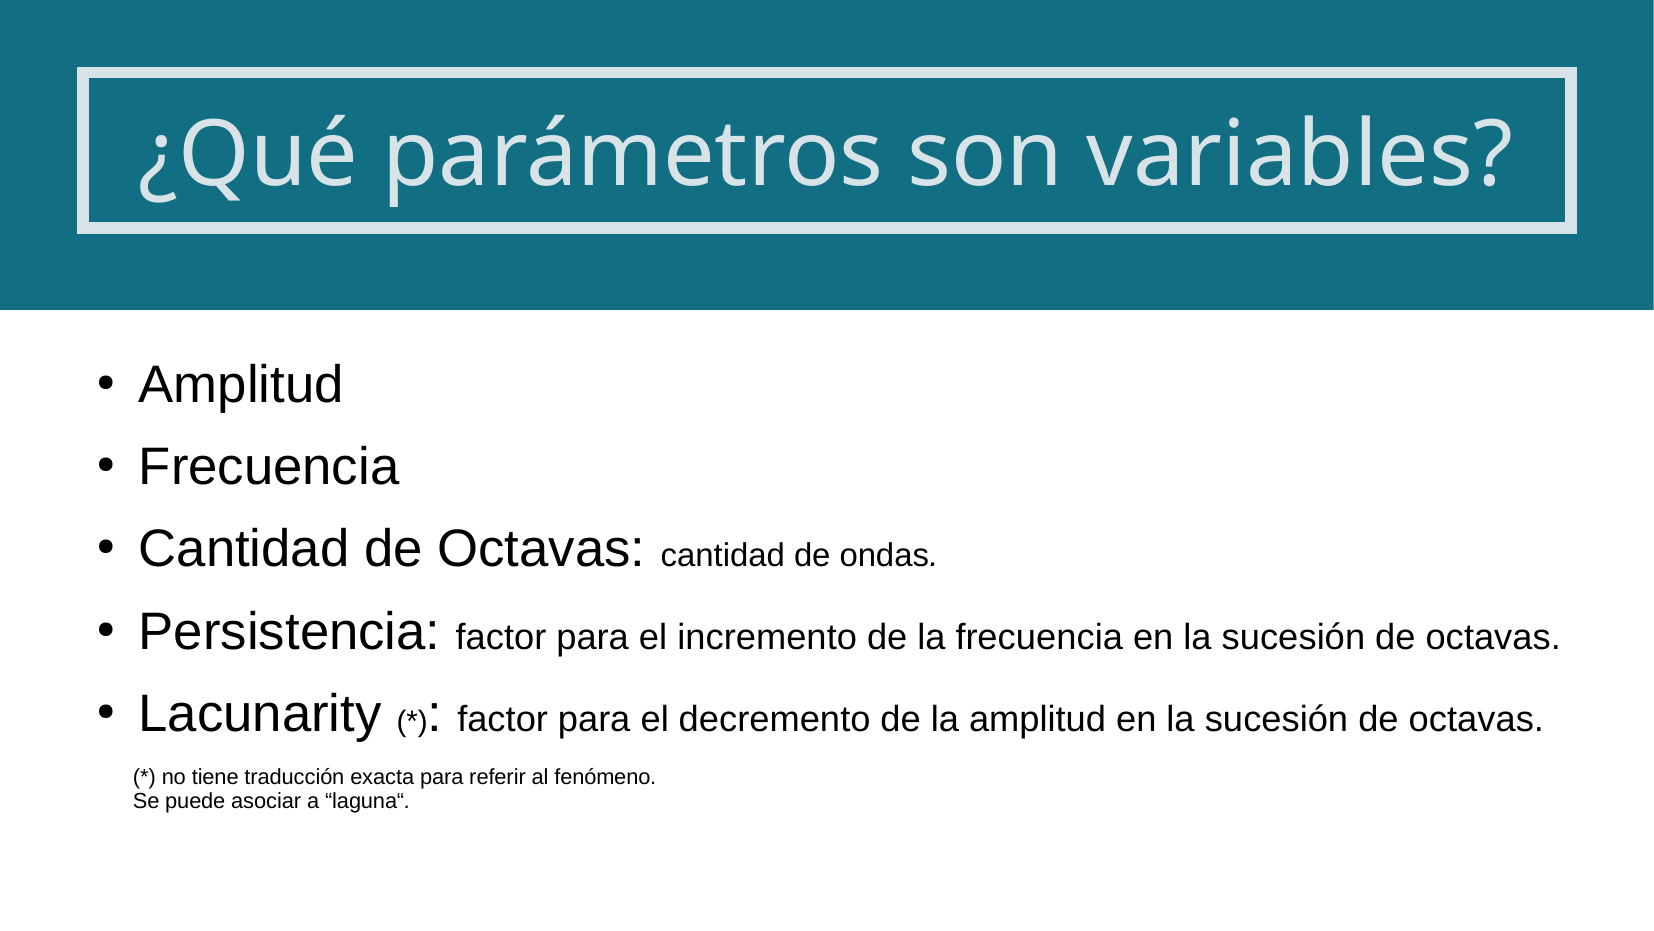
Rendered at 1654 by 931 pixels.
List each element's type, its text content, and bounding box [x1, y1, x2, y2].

picture [0, 0, 1654, 931]
list Amplitud Frecuencia Cantidad de Octavas: cantidad de ondas. Persistencia: factor para el incremento de la frecuencia en la sucesión de octavas. Lacunarity (*): factor para el decremento de la amplitud en la sucesión de octavas. [82, 354, 1571, 758]
text_box (*) no tiene traducción exacta para referir al fenómeno. Se puede asociar a “laguna“. [118, 757, 680, 903]
title ¿Qué parámetros son variables? [82, 72, 1571, 228]
